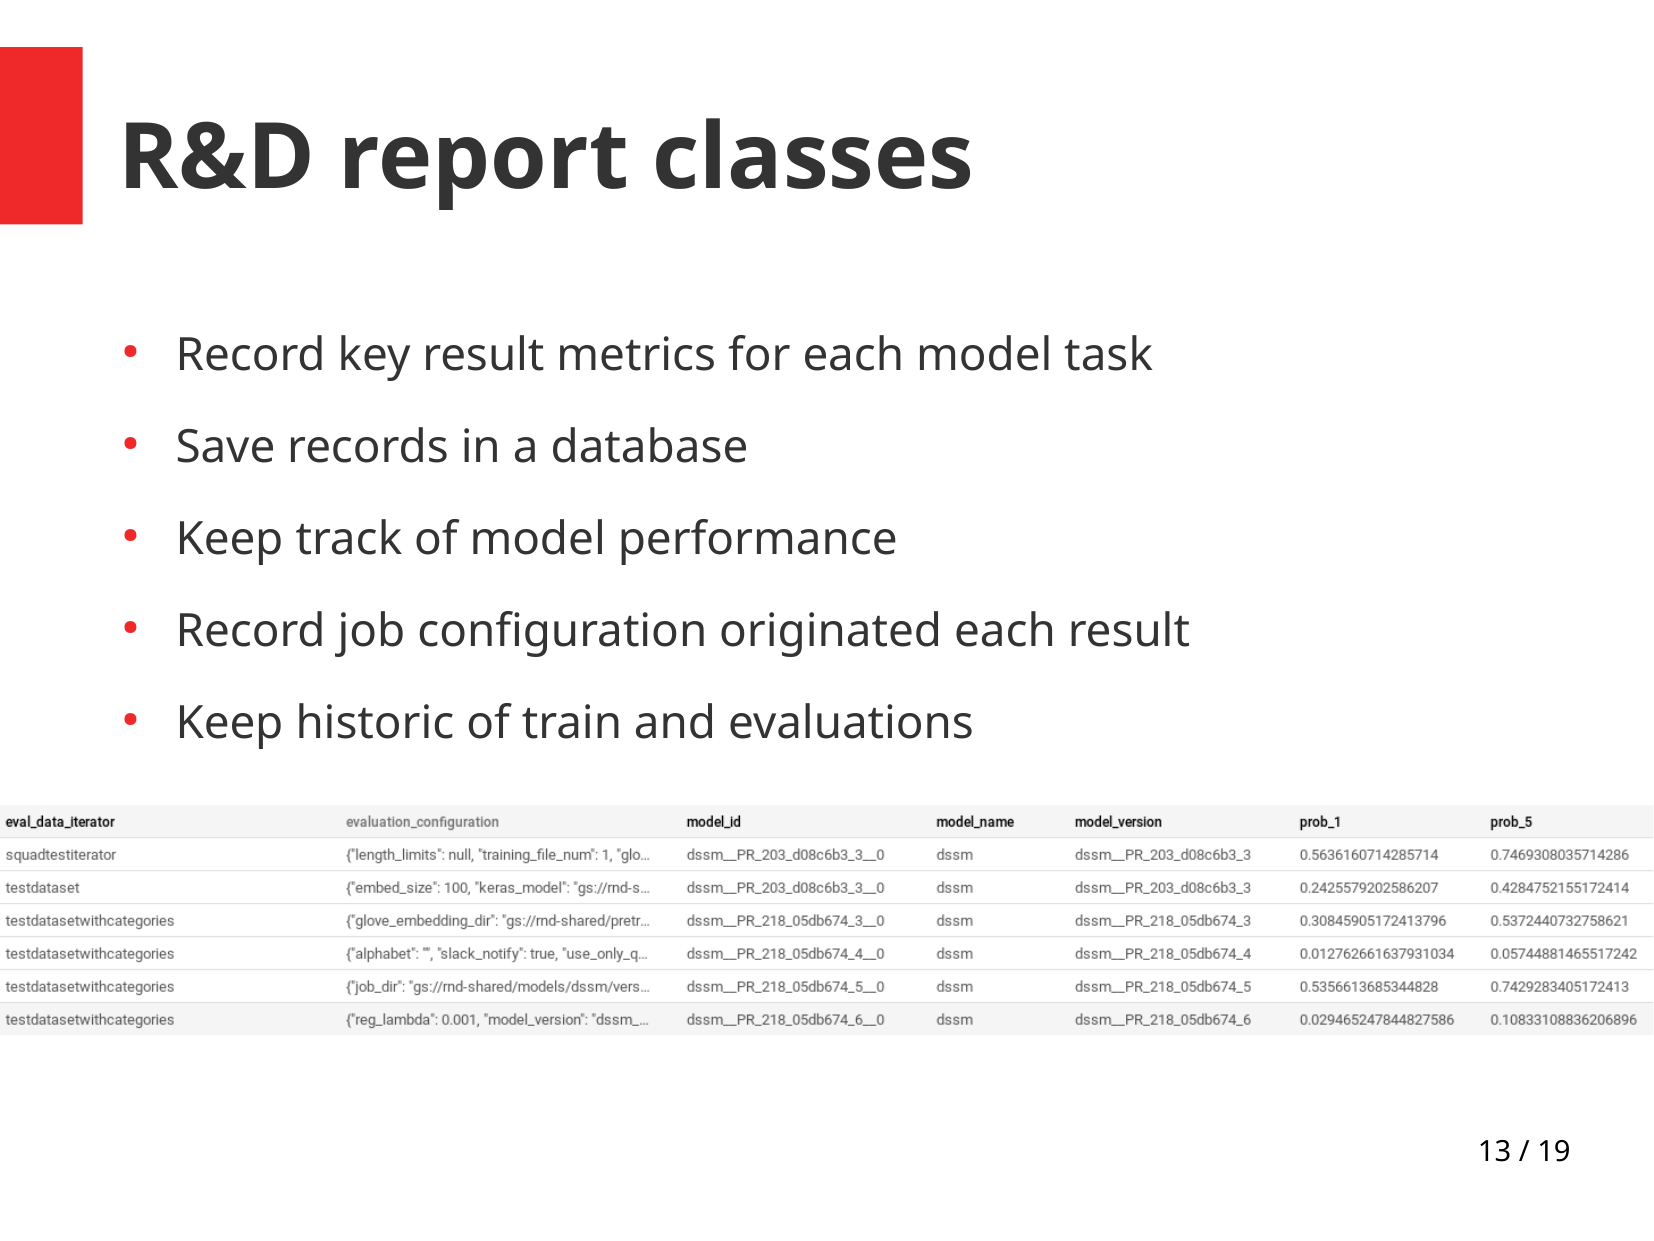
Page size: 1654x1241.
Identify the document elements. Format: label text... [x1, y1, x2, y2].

picture [0, 803, 1654, 1035]
title R&D report classes [118, 49, 1571, 257]
list Record key result metrics for each model task Save records in a database Keep track of model performance Record job configuration originated each result Keep historic of train and evaluations [104, 229, 1464, 524]
